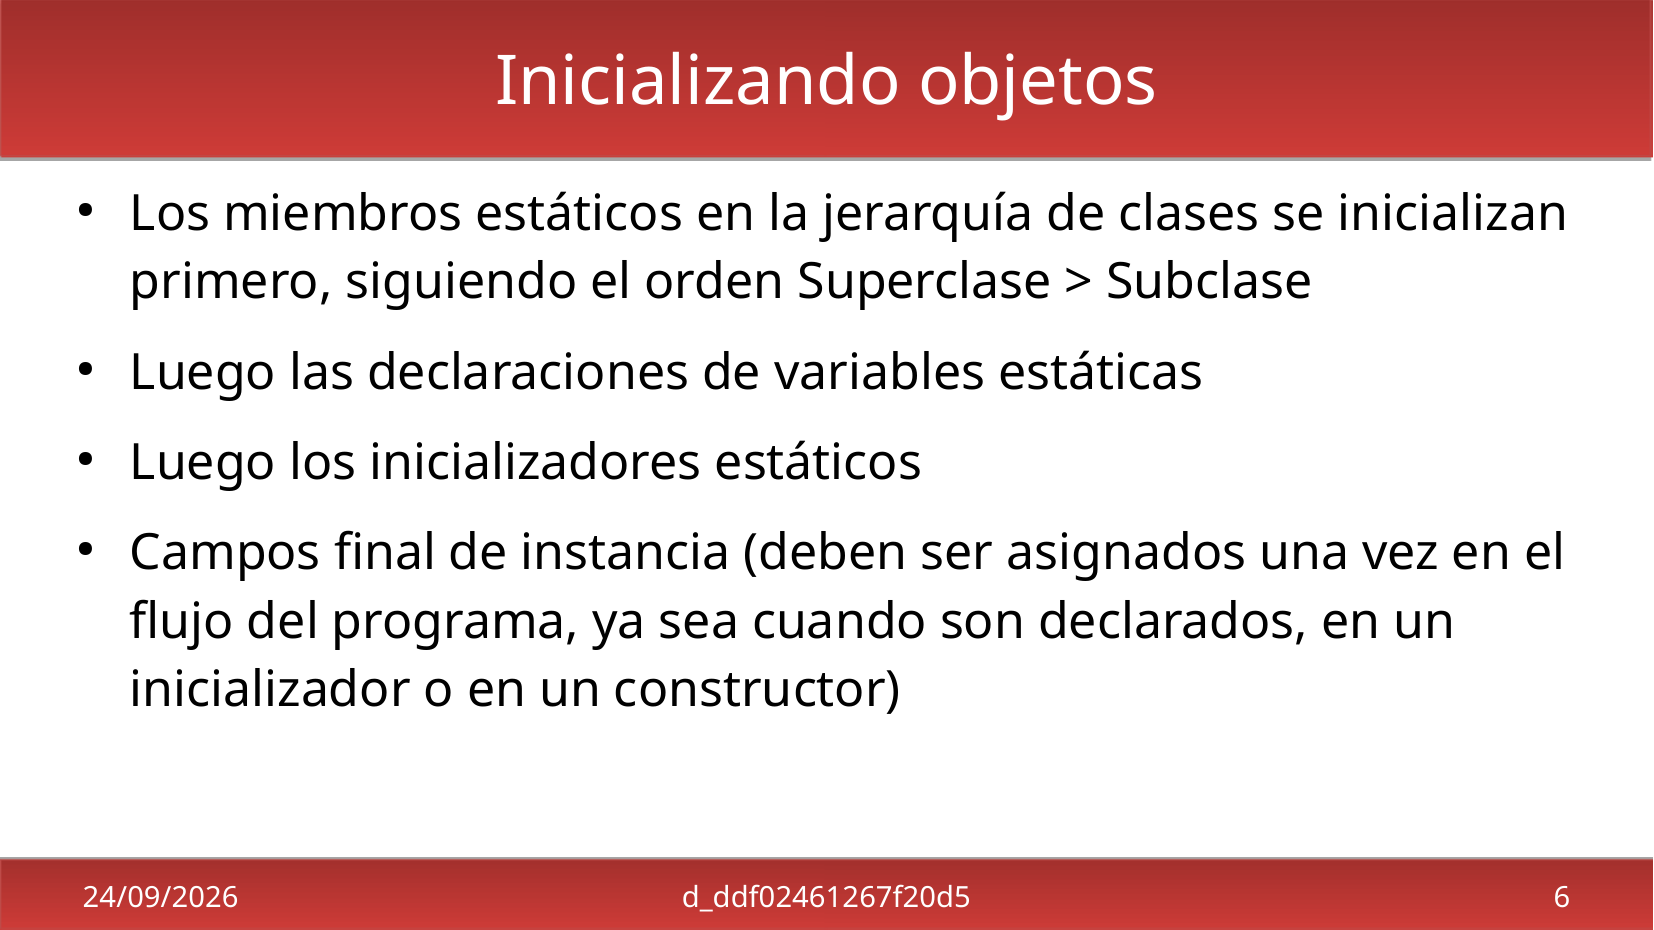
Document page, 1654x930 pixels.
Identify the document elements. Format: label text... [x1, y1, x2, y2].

picture [0, 857, 1653, 930]
title Inicializando objetos [58, 23, 1594, 133]
picture [0, 0, 1653, 161]
list Los miembros estáticos en la jerarquía de clases se inicializan primero, siguiendo el orden Superclase > Subclase Luego las declaraciones de variables estáticas Luego los inicializadores estáticos Campos final de instancia (deben ser asignados una vez en el flujo del programa, ya sea cuando son declarados, en un inicializador o en un constructor) [58, 177, 1594, 791]
